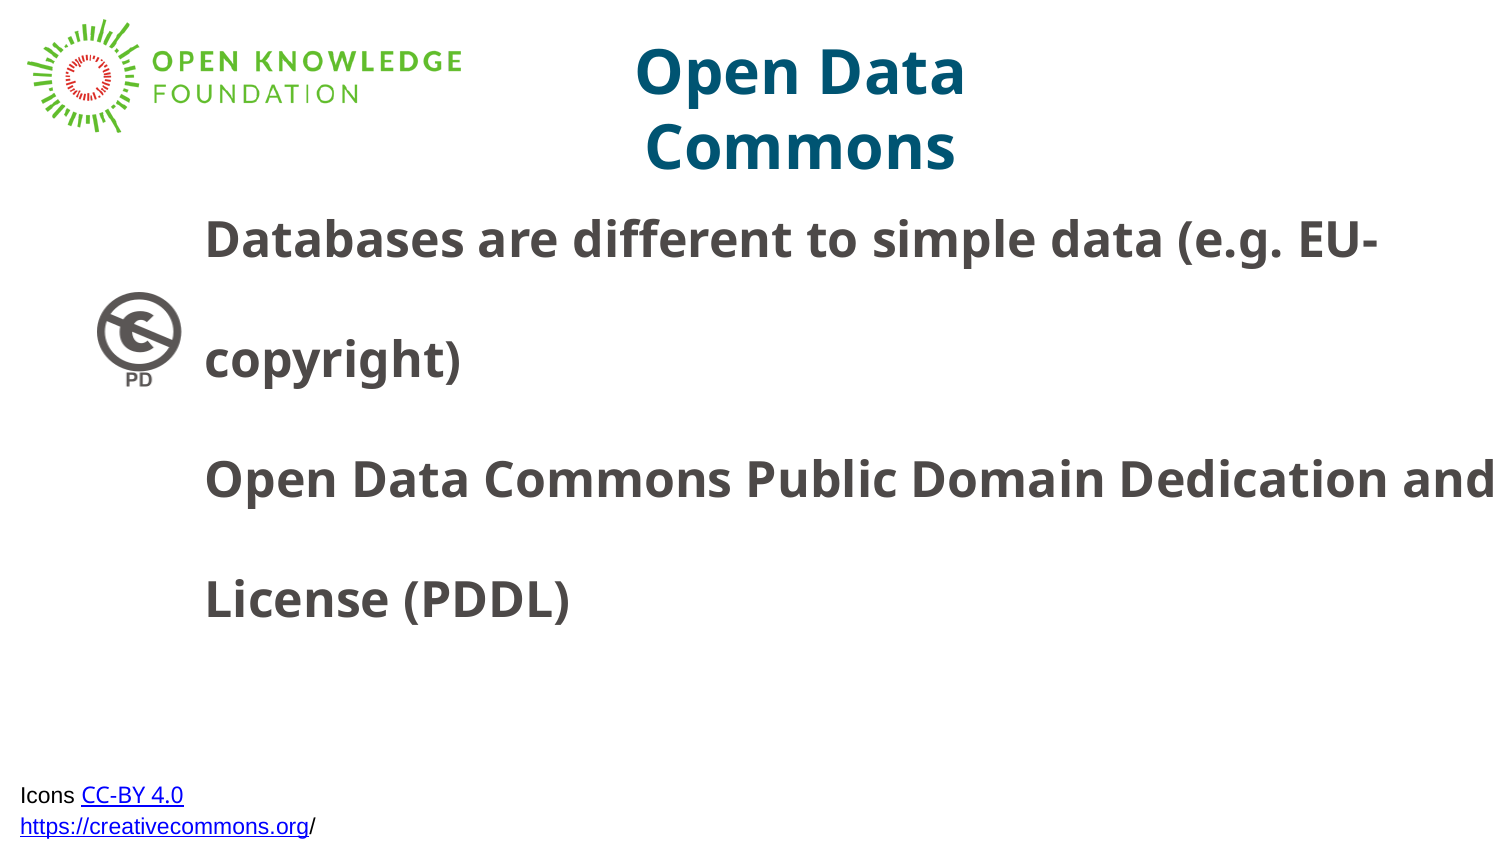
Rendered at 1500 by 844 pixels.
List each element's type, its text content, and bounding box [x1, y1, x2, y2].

picture [97, 292, 182, 388]
text_box Databases are different to simple data (e.g. EU-copyright) Open Data Commons Public Domain Dedication and License (PDDL) [193, 141, 1500, 806]
text_box Icons CC-BY 4.0 https://creativecommons.org/ https://opendatacommons.org [8, 775, 490, 837]
picture [27, 19, 461, 133]
text_box Open Data Commons [487, 26, 1115, 141]
